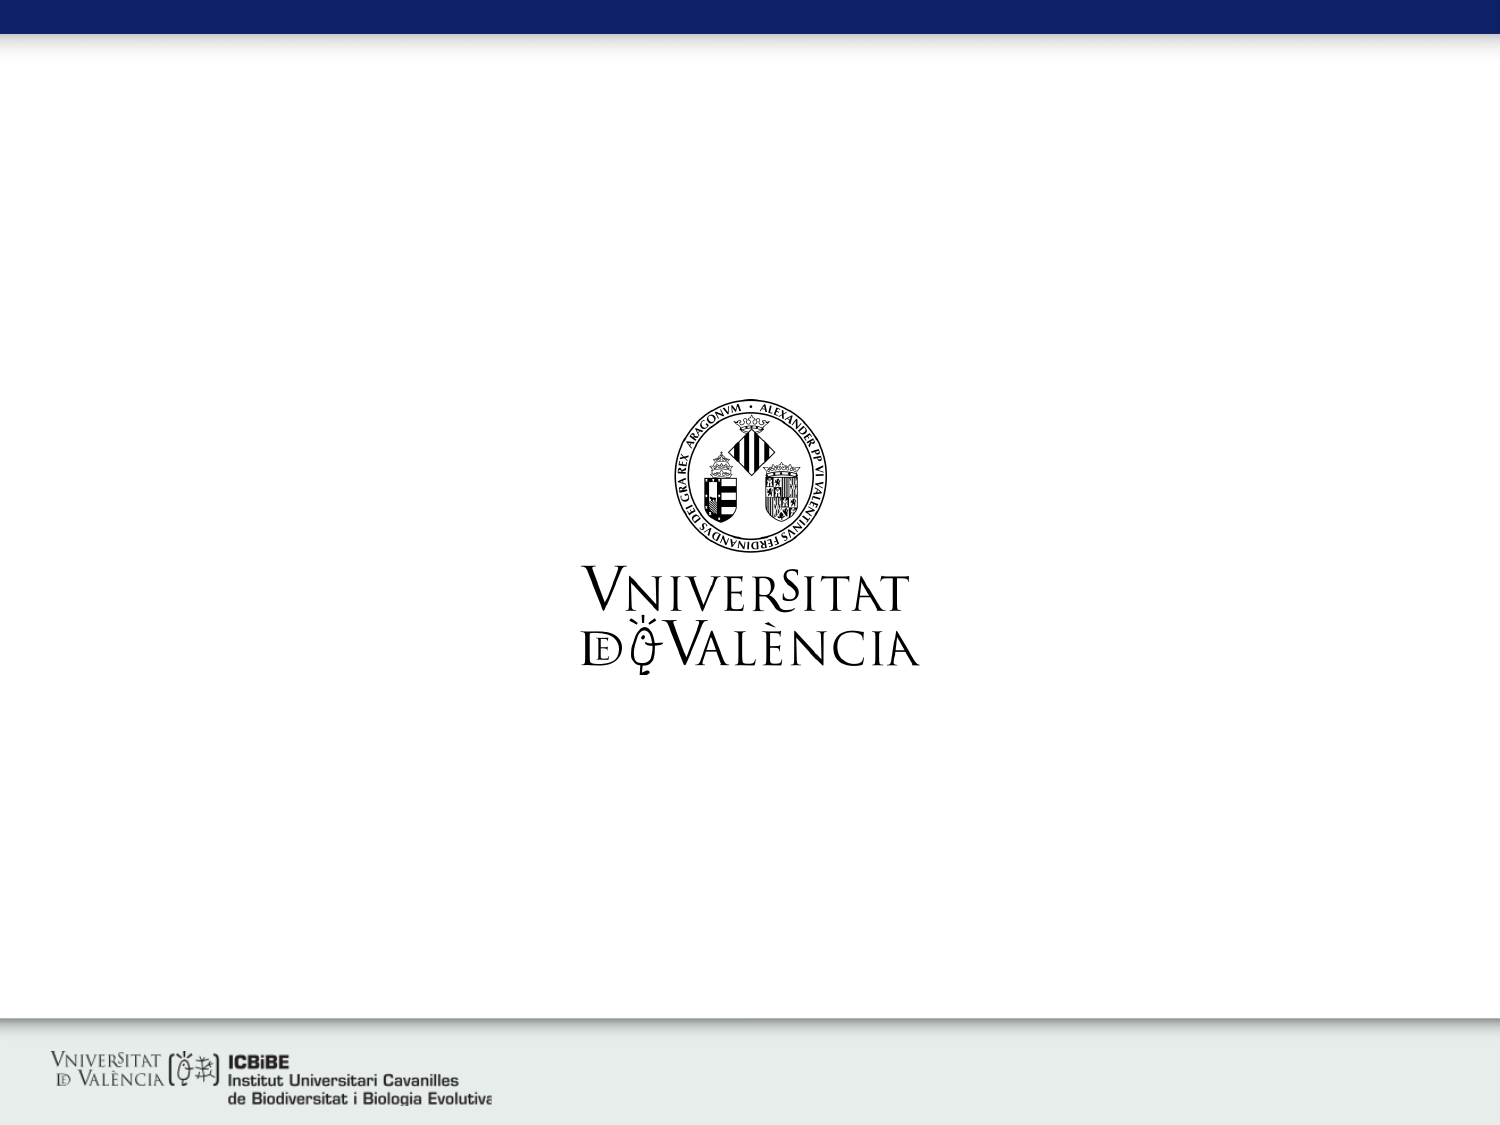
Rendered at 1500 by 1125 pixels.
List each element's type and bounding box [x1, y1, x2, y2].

picture [0, 0, 1500, 214]
picture [0, 1018, 1500, 1125]
